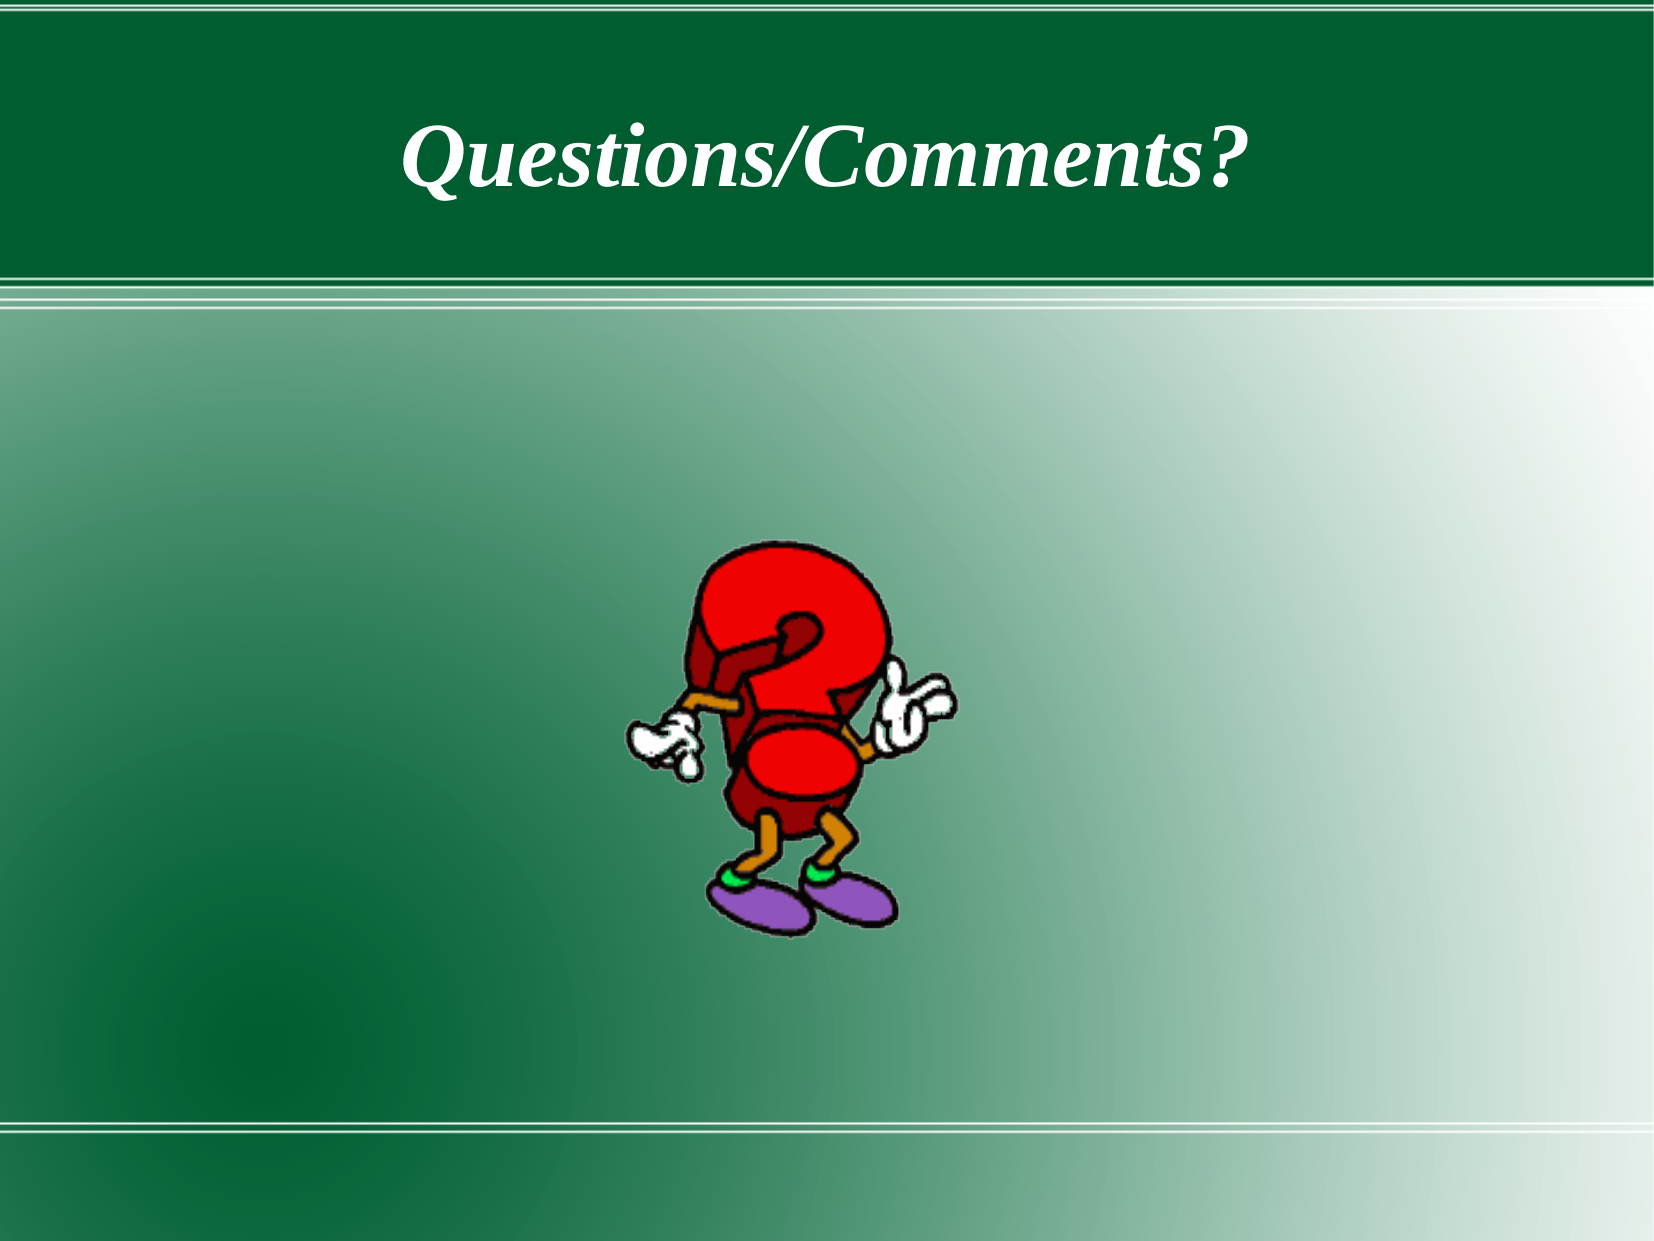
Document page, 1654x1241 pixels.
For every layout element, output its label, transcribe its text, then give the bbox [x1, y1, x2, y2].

picture [0, 0, 1654, 1241]
title Questions/Comments? [82, 49, 1571, 257]
